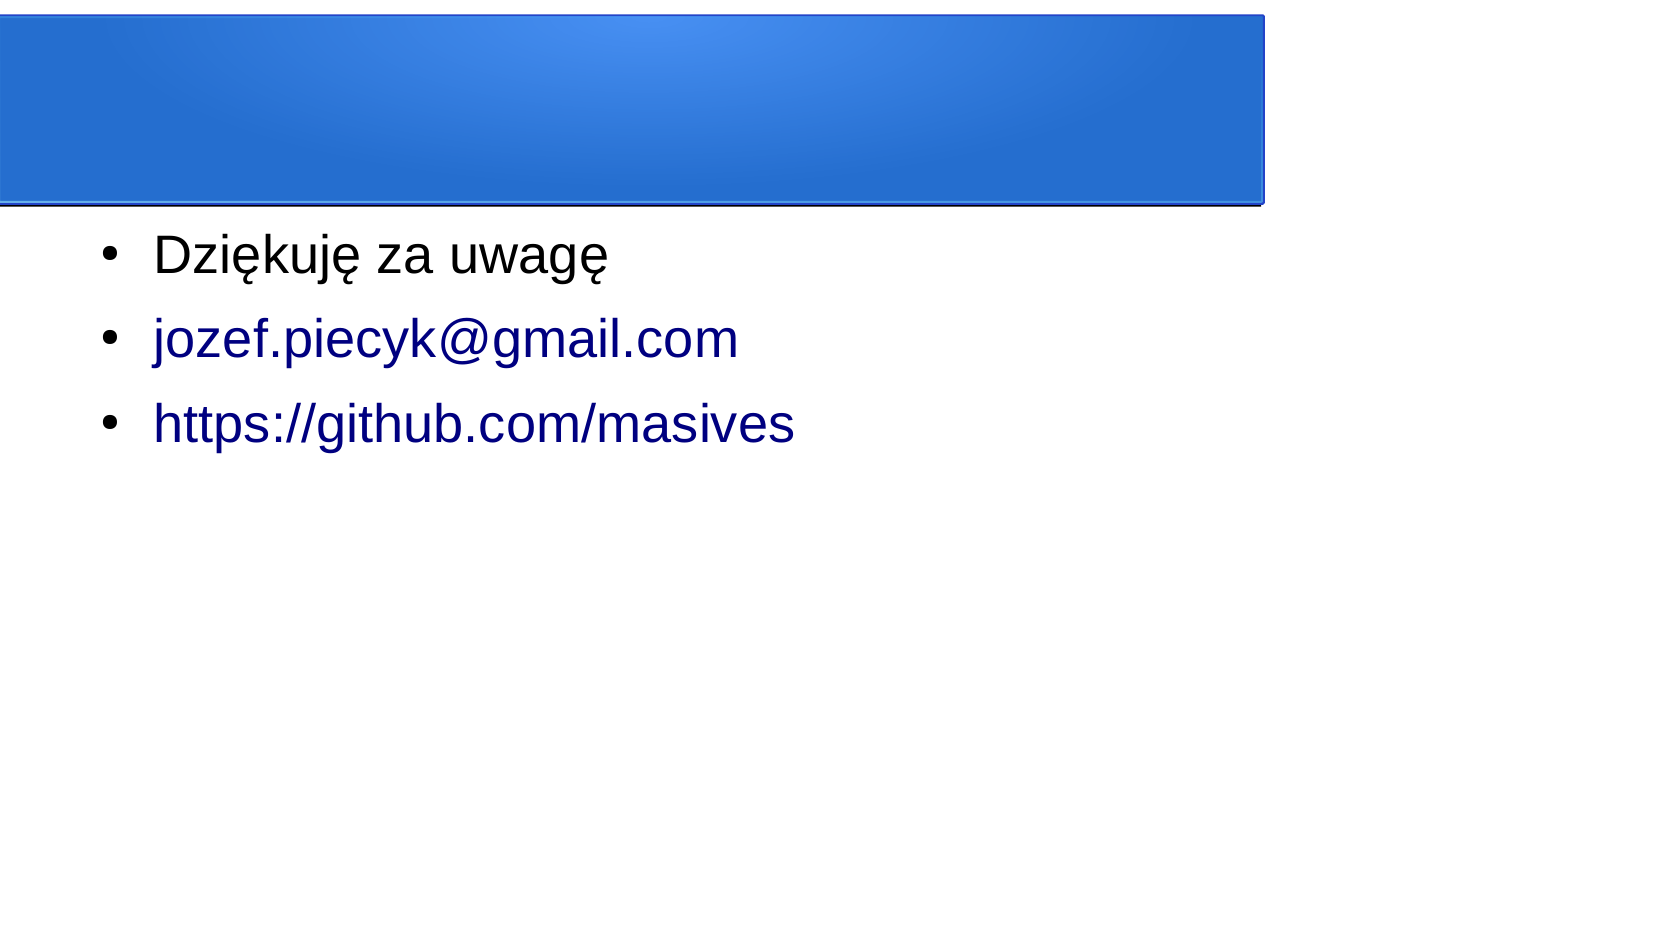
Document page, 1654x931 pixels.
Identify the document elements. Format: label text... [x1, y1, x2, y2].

list Dziękuję za uwagę jozef.piecyk@gmail.com https://github.com/masives [82, 224, 1571, 764]
